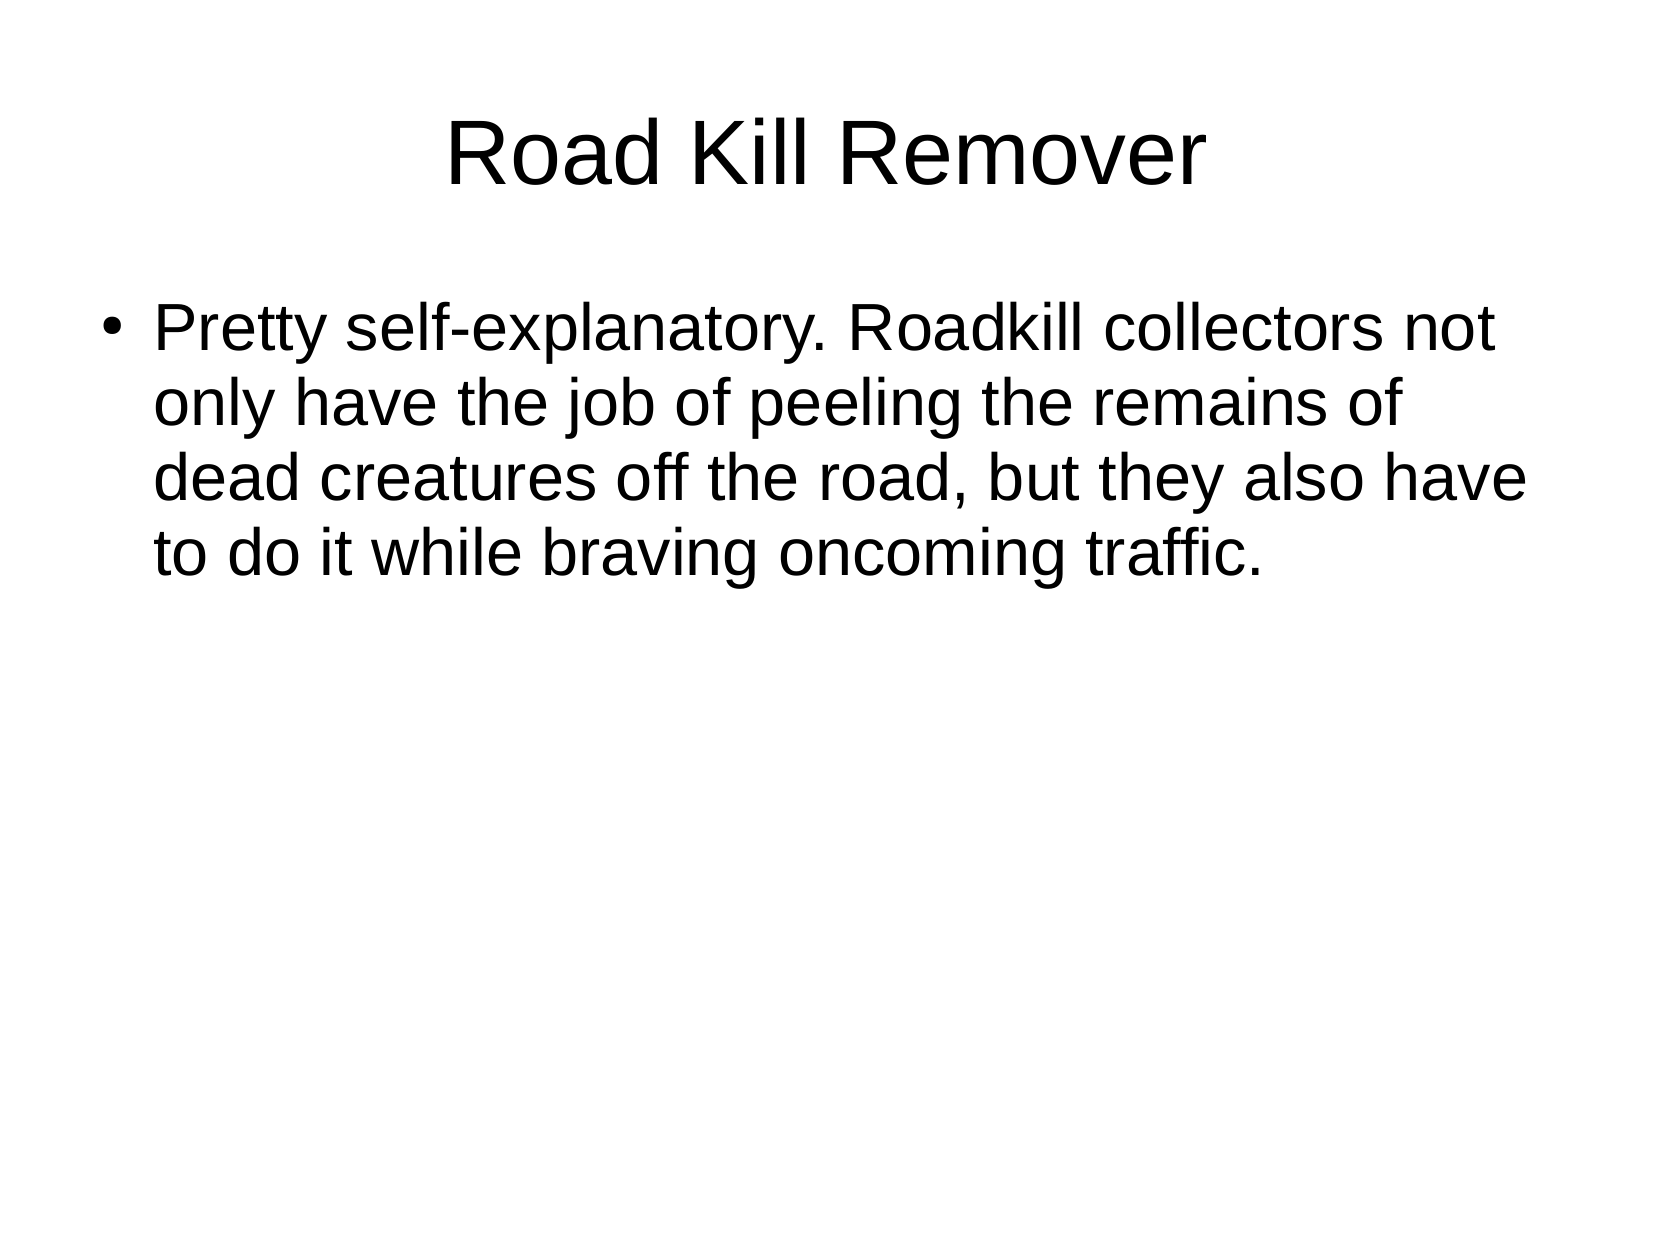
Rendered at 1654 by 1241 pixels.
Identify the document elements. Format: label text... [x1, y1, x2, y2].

title Road Kill Remover [82, 49, 1571, 257]
list Pretty self-explanatory. Roadkill collectors not only have the job of peeling the remains of dead creatures off the road, but they also have to do it while braving oncoming traffic. [82, 290, 1571, 1010]
